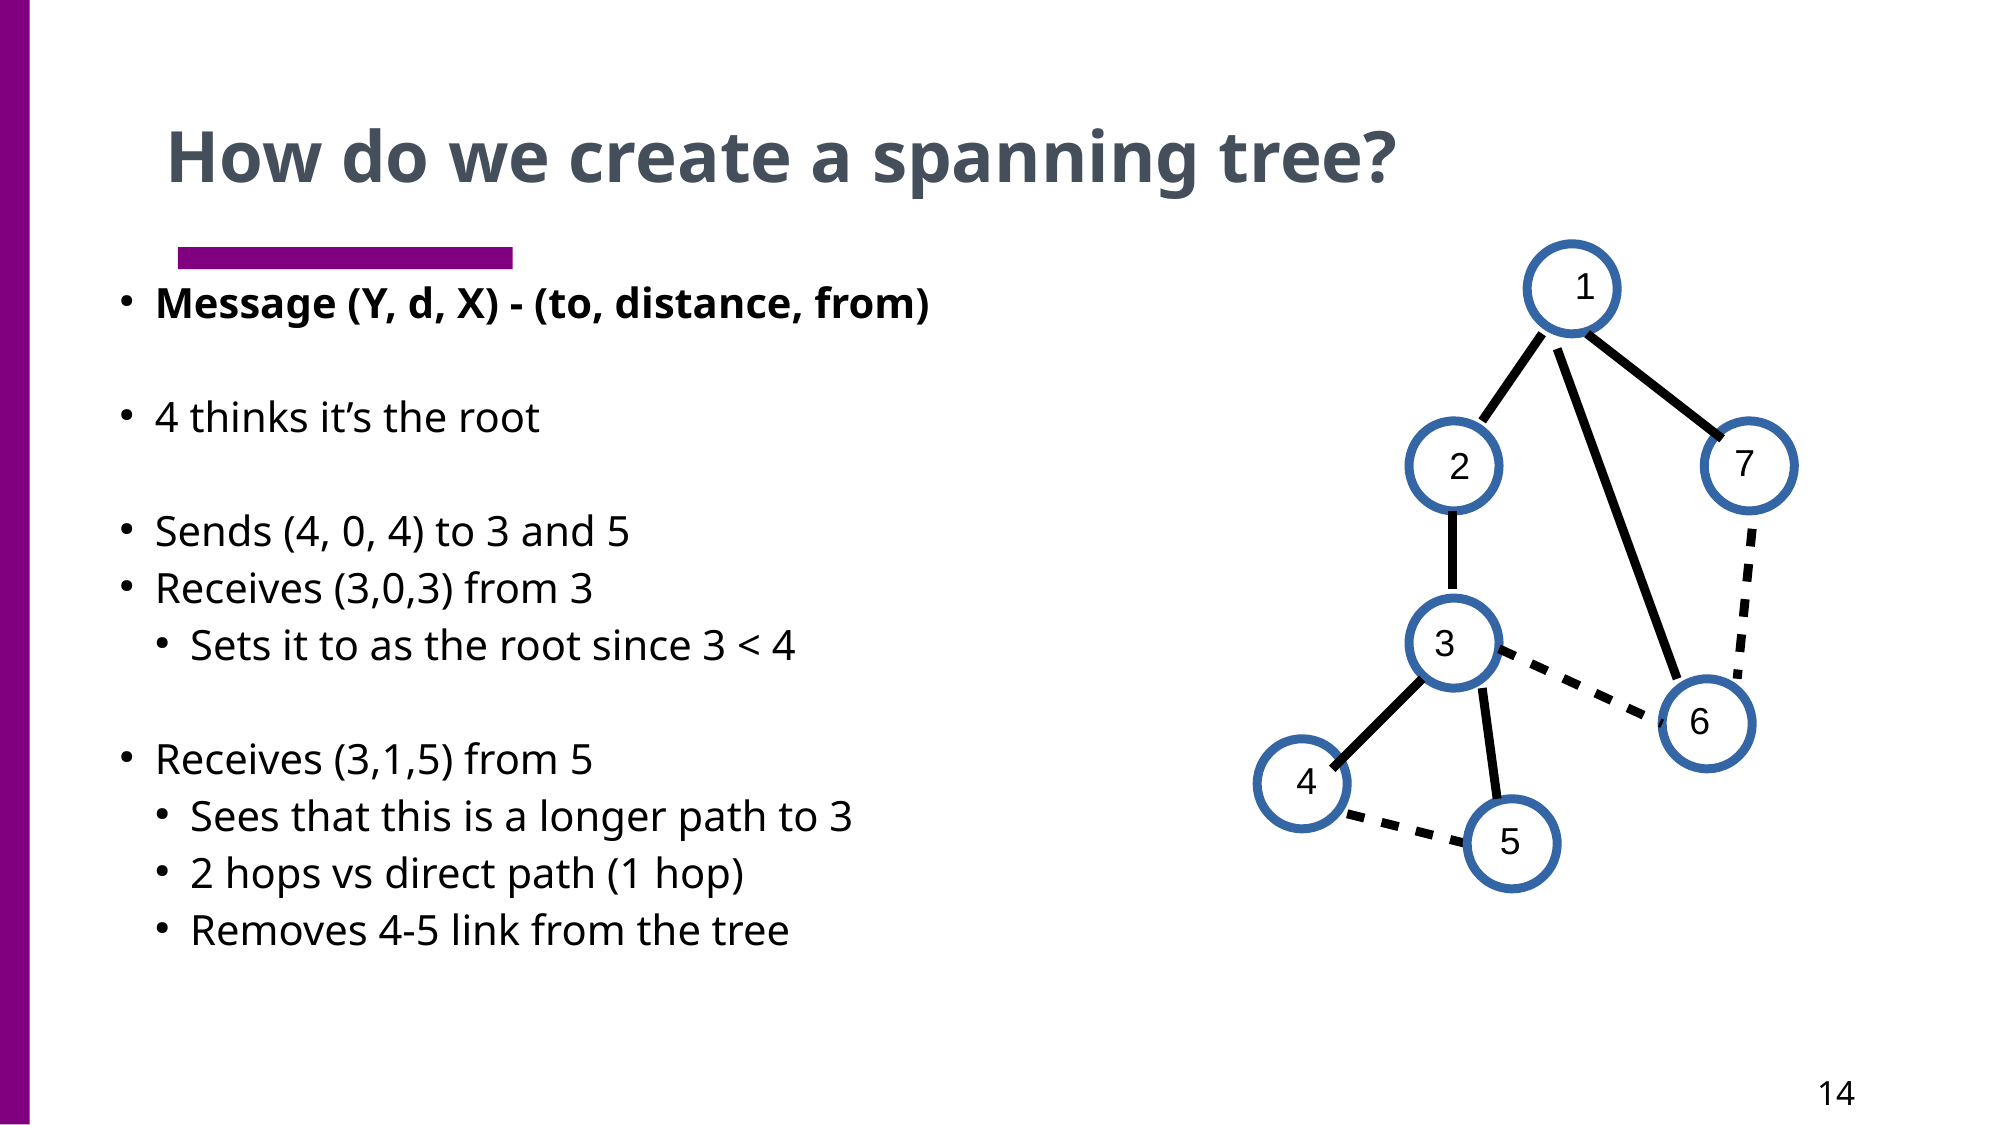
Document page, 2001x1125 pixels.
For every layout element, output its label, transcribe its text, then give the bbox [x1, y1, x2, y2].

text_box Message (Y, d, X) - (to, distance, from) 4 thinks it’s the root Sends (4, 0, 4) to 3 and 5 Receives (3,0,3) from 3 Sets it to as the root since 3 < 4 Receives (3,1,5) from 5 Sees that this is a longer path to 3 2 hops vs direct path (1 hop) Removes 4-5 link from the tree [1720, 426, 1789, 506]
text_box 3 [1419, 615, 1471, 672]
text_box 6 [1674, 693, 1726, 751]
text_box Message (Y, d, X) - (to, distance, from) 4 thinks it’s the root Sends (4, 0, 4) to 3 and 5 Receives (3,0,3) from 3 Sets it to as the root since 3 < 4 Receives (3,1,5) from 5 Sees that this is a longer path to 3 2 hops vs direct path (1 hop) Removes 4-5 link from the tree [33, 266, 1891, 1098]
text_box 1 [1560, 258, 1611, 315]
text_box 4 [1281, 753, 1333, 811]
text_box 7 [1719, 435, 1771, 492]
text_box 5 [1485, 813, 1536, 871]
text_box How do we create a spanning tree? [151, 0, 1849, 212]
text_box 2 [1434, 438, 1486, 496]
